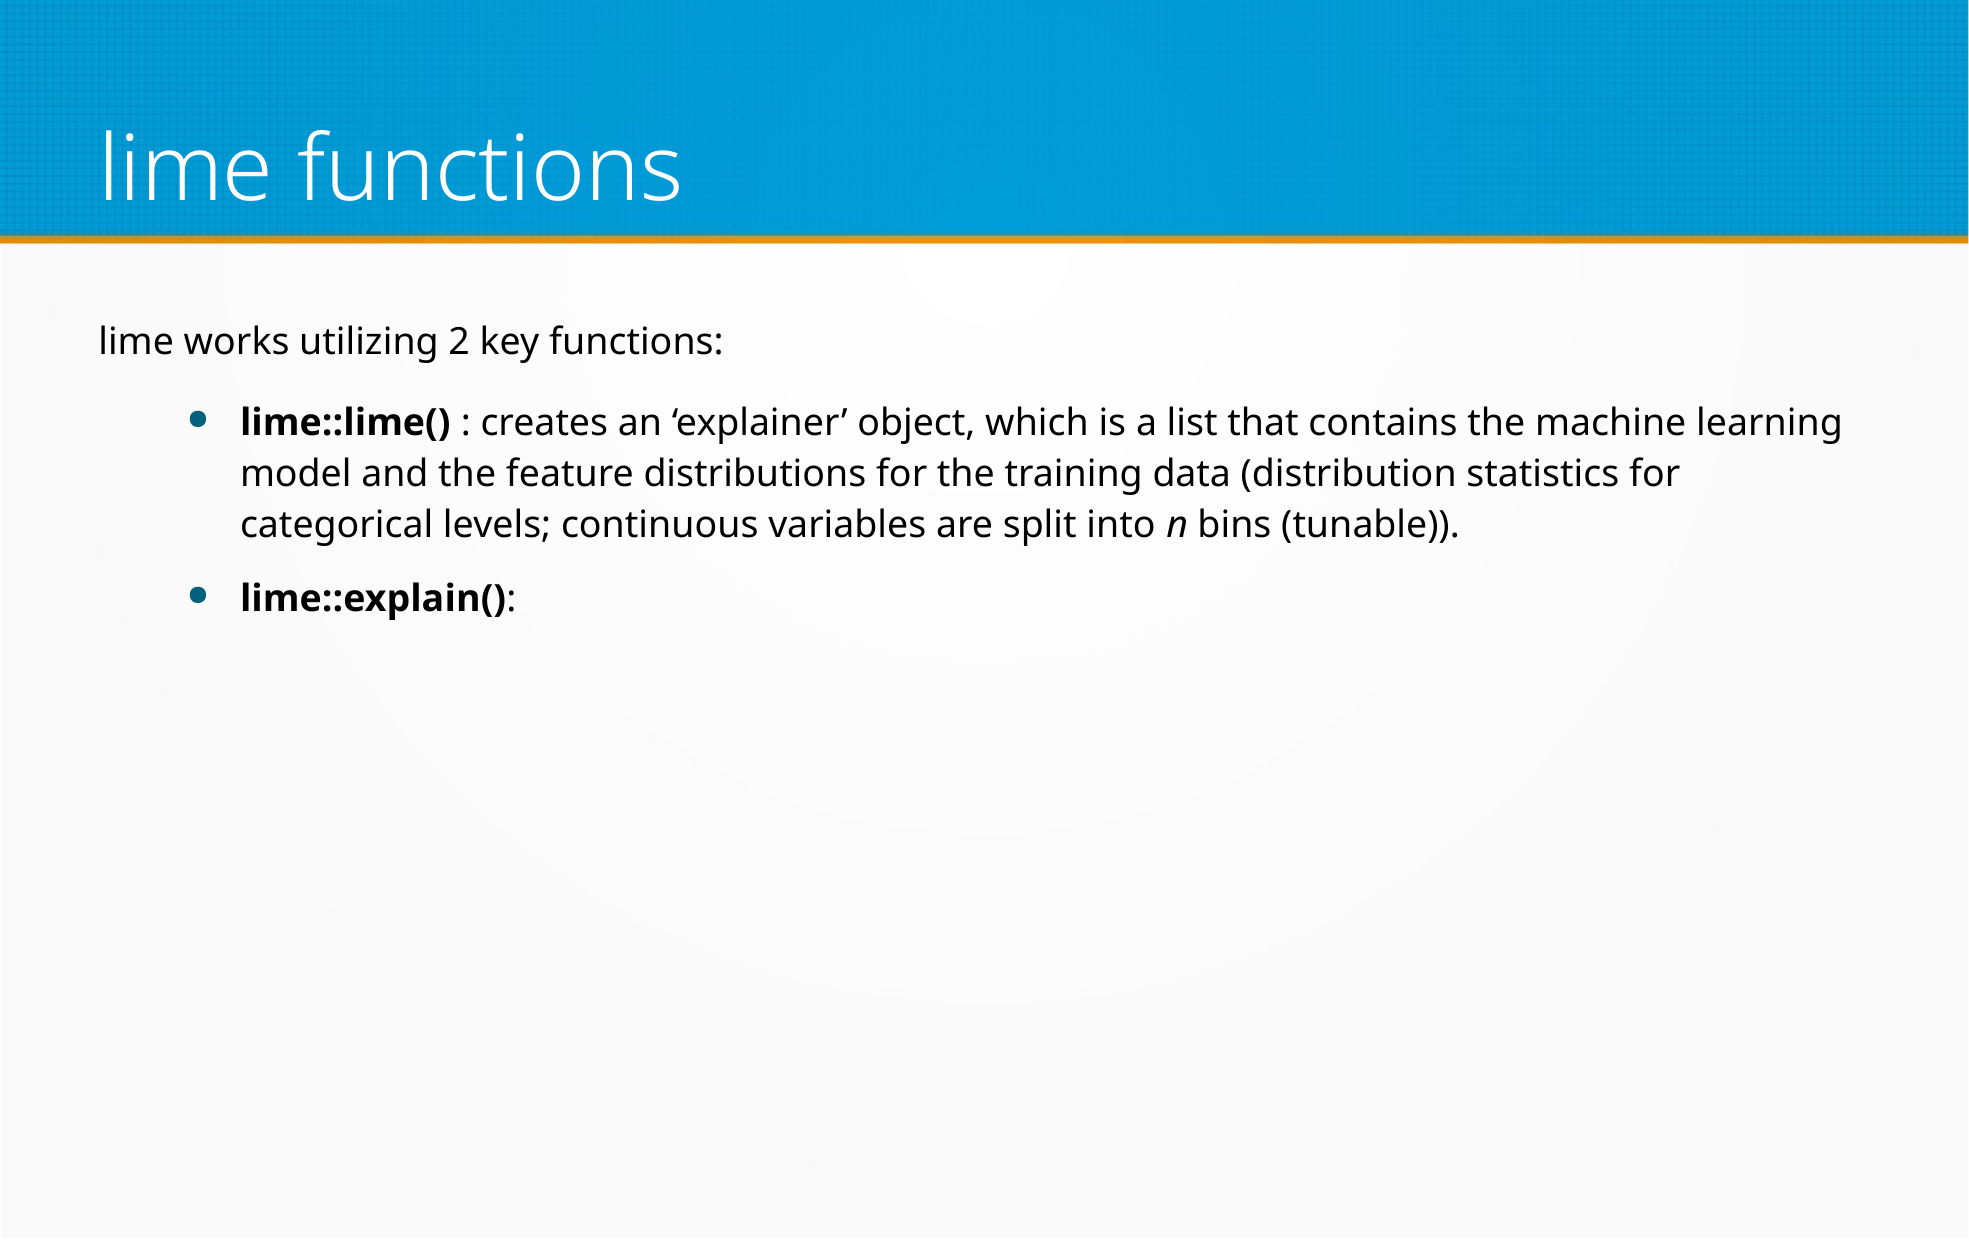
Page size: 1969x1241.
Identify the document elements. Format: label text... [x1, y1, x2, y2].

list lime works utilizing 2 key functions: lime::lime() : creates an ‘explainer’ object, which is a list that contains the machine learning model and the feature distributions for the training data (distribution statistics for categorical levels; continuous variables are split into n bins (tunable)). lime::explain(): [98, 315, 1861, 1081]
picture [0, 233, 1969, 1241]
title lime functions [98, 19, 1870, 227]
